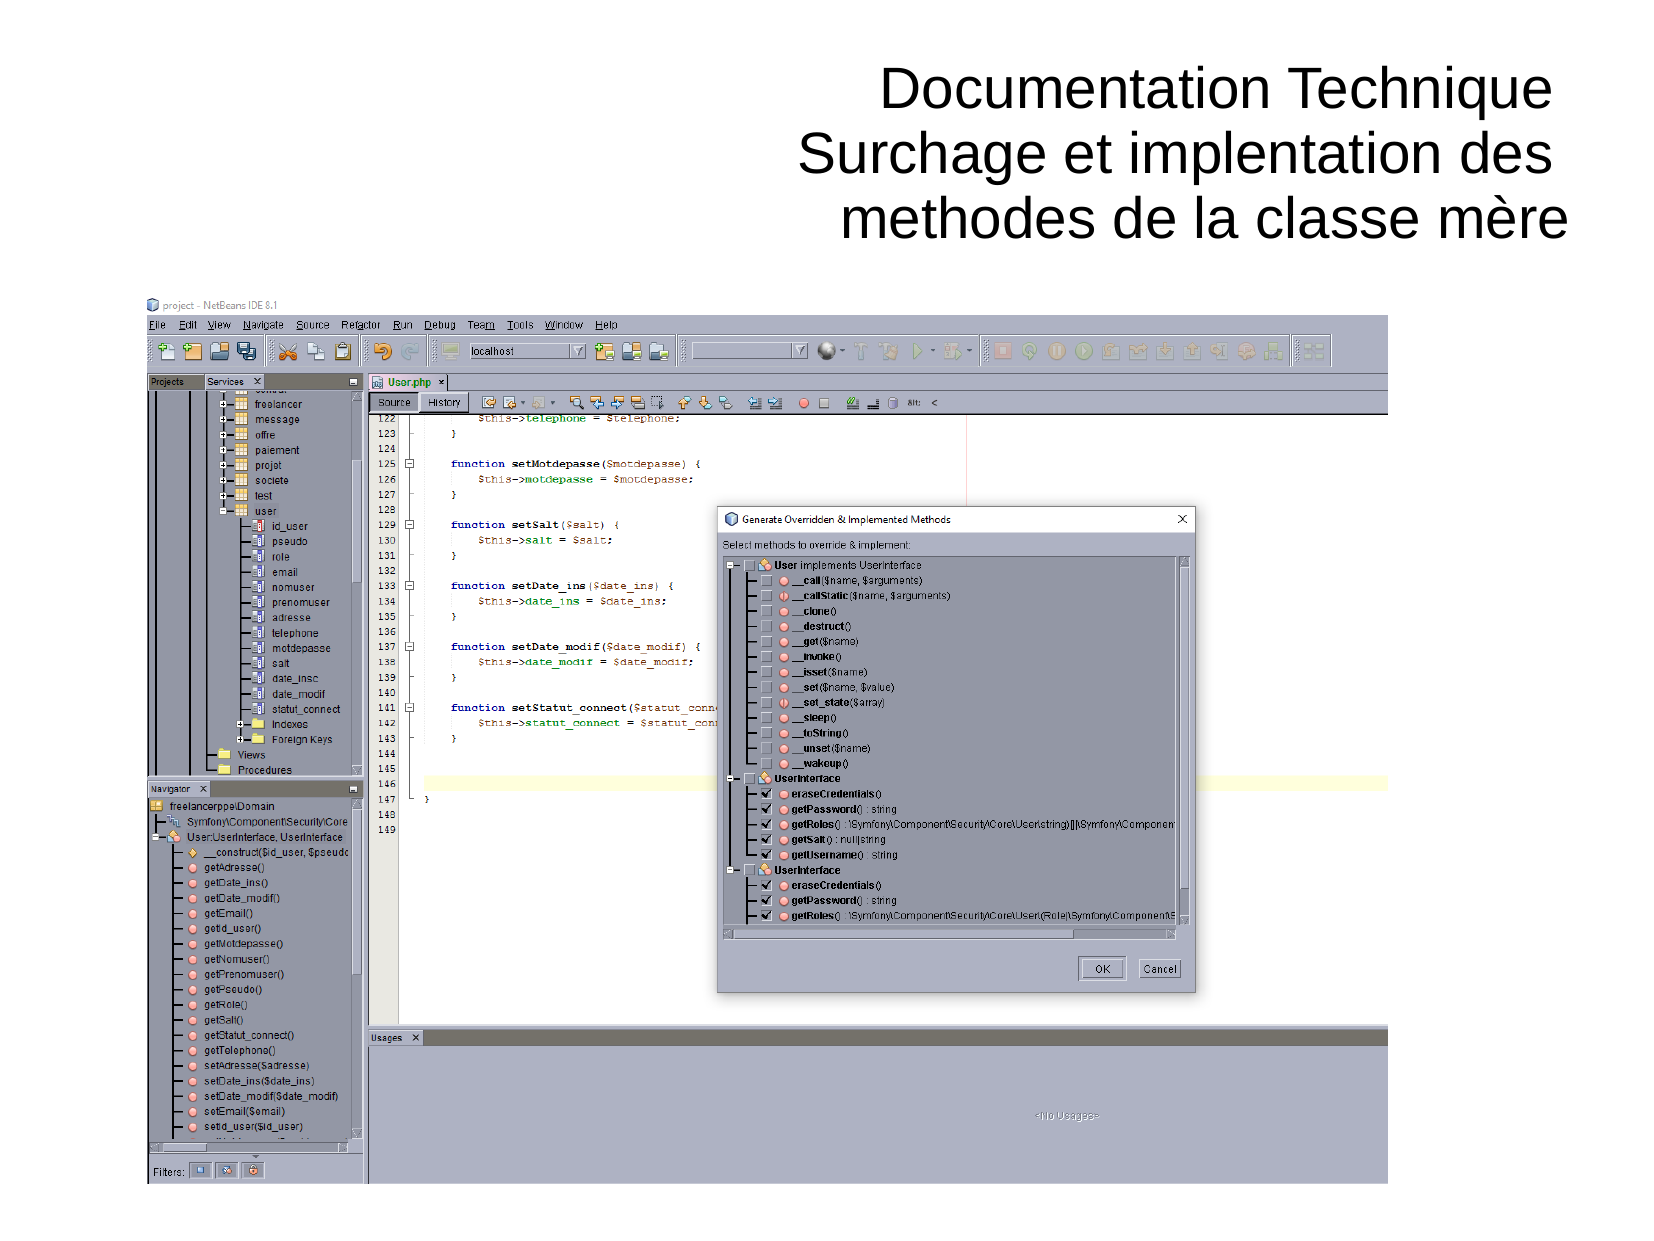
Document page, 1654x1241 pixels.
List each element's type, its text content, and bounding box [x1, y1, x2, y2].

title Documentation Technique Surchage et implentation des methodes de la classe mère [82, 49, 1571, 257]
picture [147, 295, 1388, 1185]
